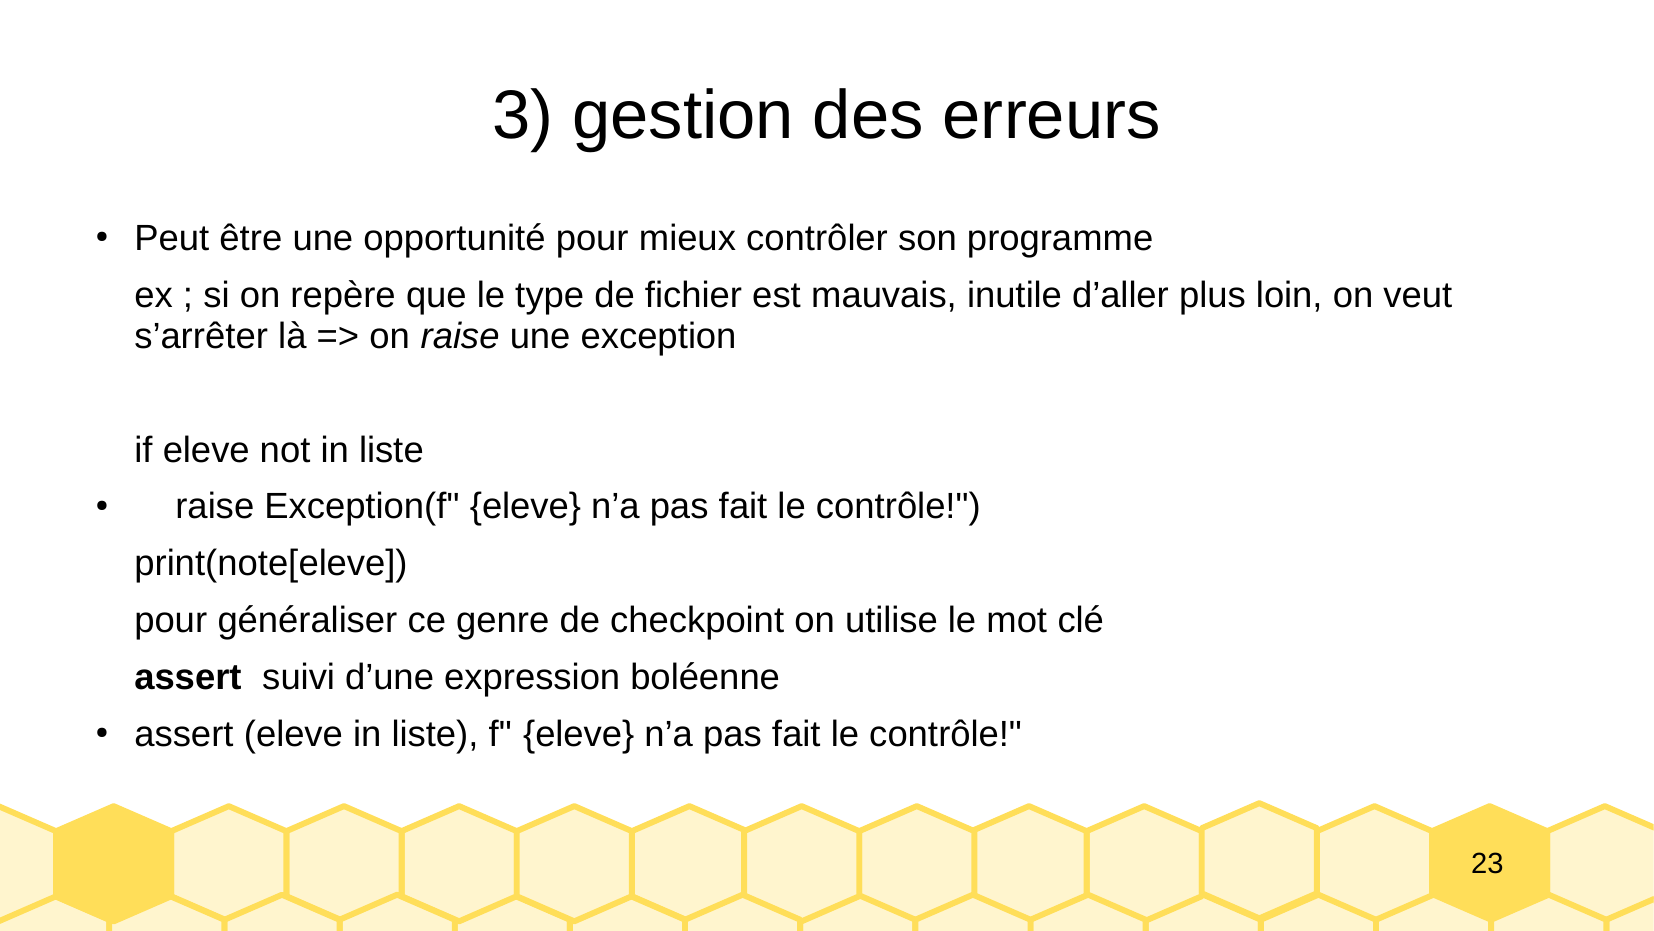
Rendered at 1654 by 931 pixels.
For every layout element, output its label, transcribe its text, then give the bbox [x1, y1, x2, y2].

list Peut être une opportunité pour mieux contrôler son programme ex ; si on repère que le type de fichier est mauvais, inutile d’aller plus loin, on veut s’arrêter là => on raise une exception if eleve not in liste raise Exception(f" {eleve} n’a pas fait le contrôle!") print(note[eleve]) pour généraliser ce genre de checkpoint on utilise le mot clé assert suivi d’une expression boléenne assert (eleve in liste), f" {eleve} n’a pas fait le contrôle!" [82, 217, 1571, 758]
title 3) gestion des erreurs [82, 37, 1571, 193]
